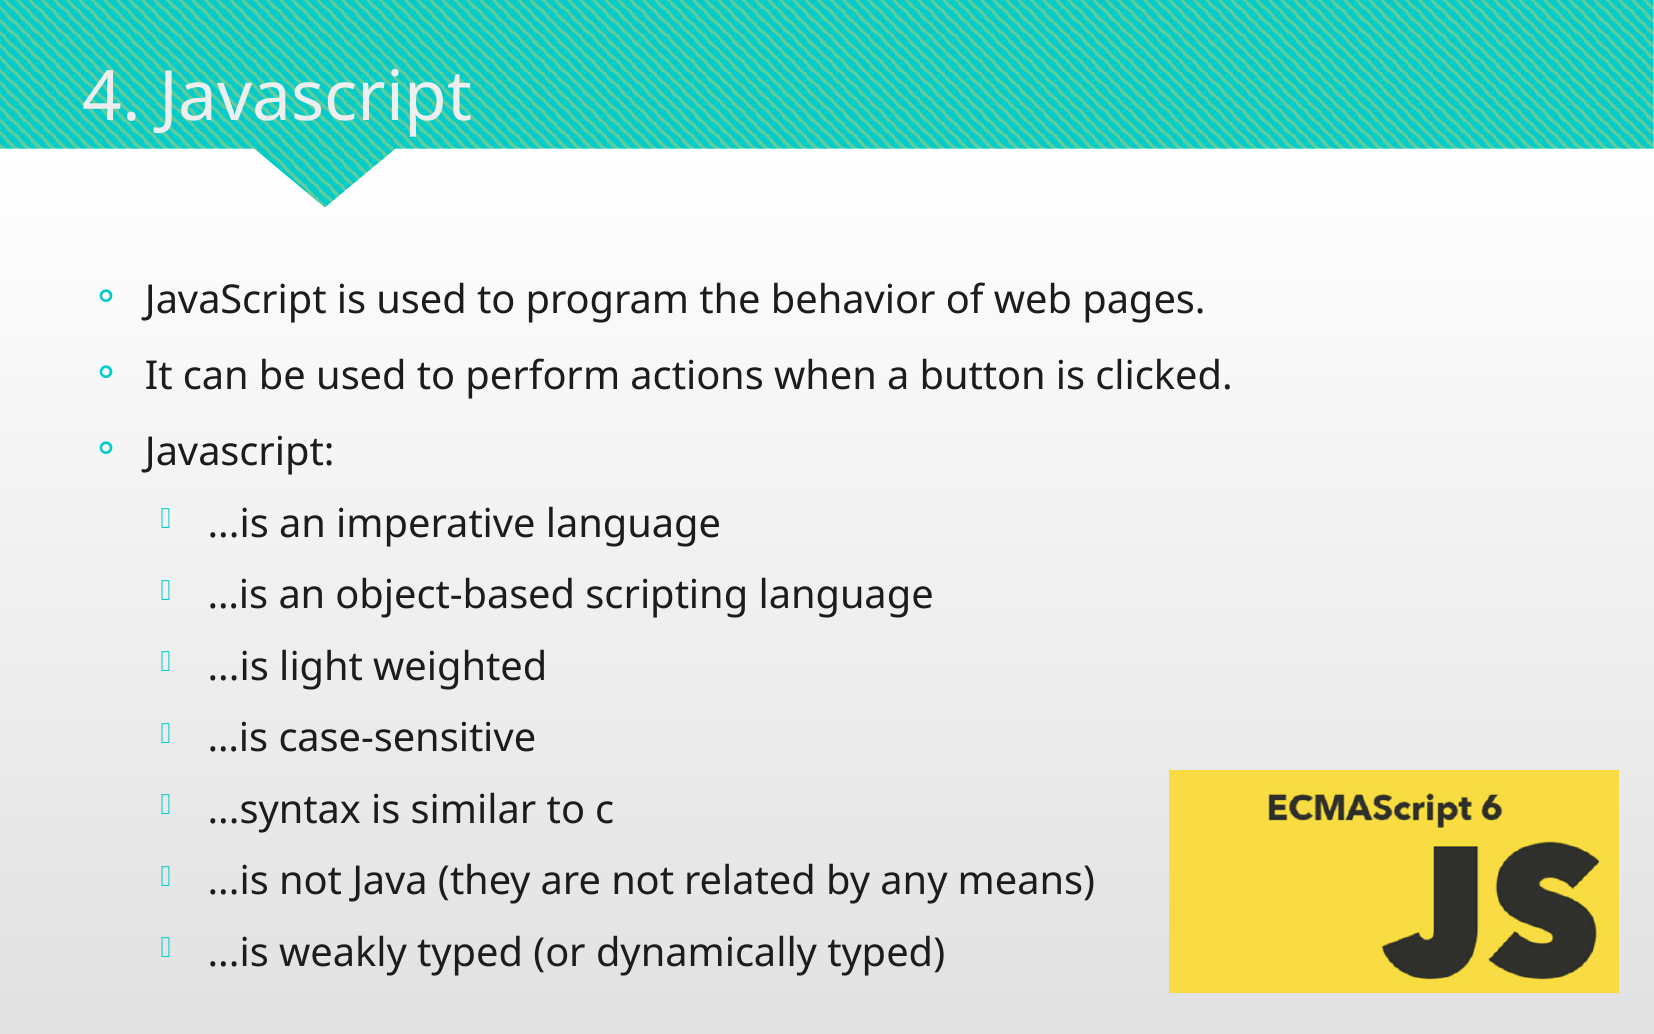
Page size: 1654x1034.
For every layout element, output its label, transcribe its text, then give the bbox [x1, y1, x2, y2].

title 4. Javascript [82, 6, 1571, 180]
picture [1169, 770, 1619, 993]
picture [0, 0, 1654, 149]
picture [293, 180, 356, 206]
list JavaScript is used to program the behavior of web pages. It can be used to perform actions when a button is clicked. Javascript: ...is an imperative language …is an object-based scripting language ...is light weighted …is case-sensitive ...syntax is similar to c ...is not Java (they are not related by any means) ...is weakly typed (or dynamically typed) [82, 271, 1571, 981]
